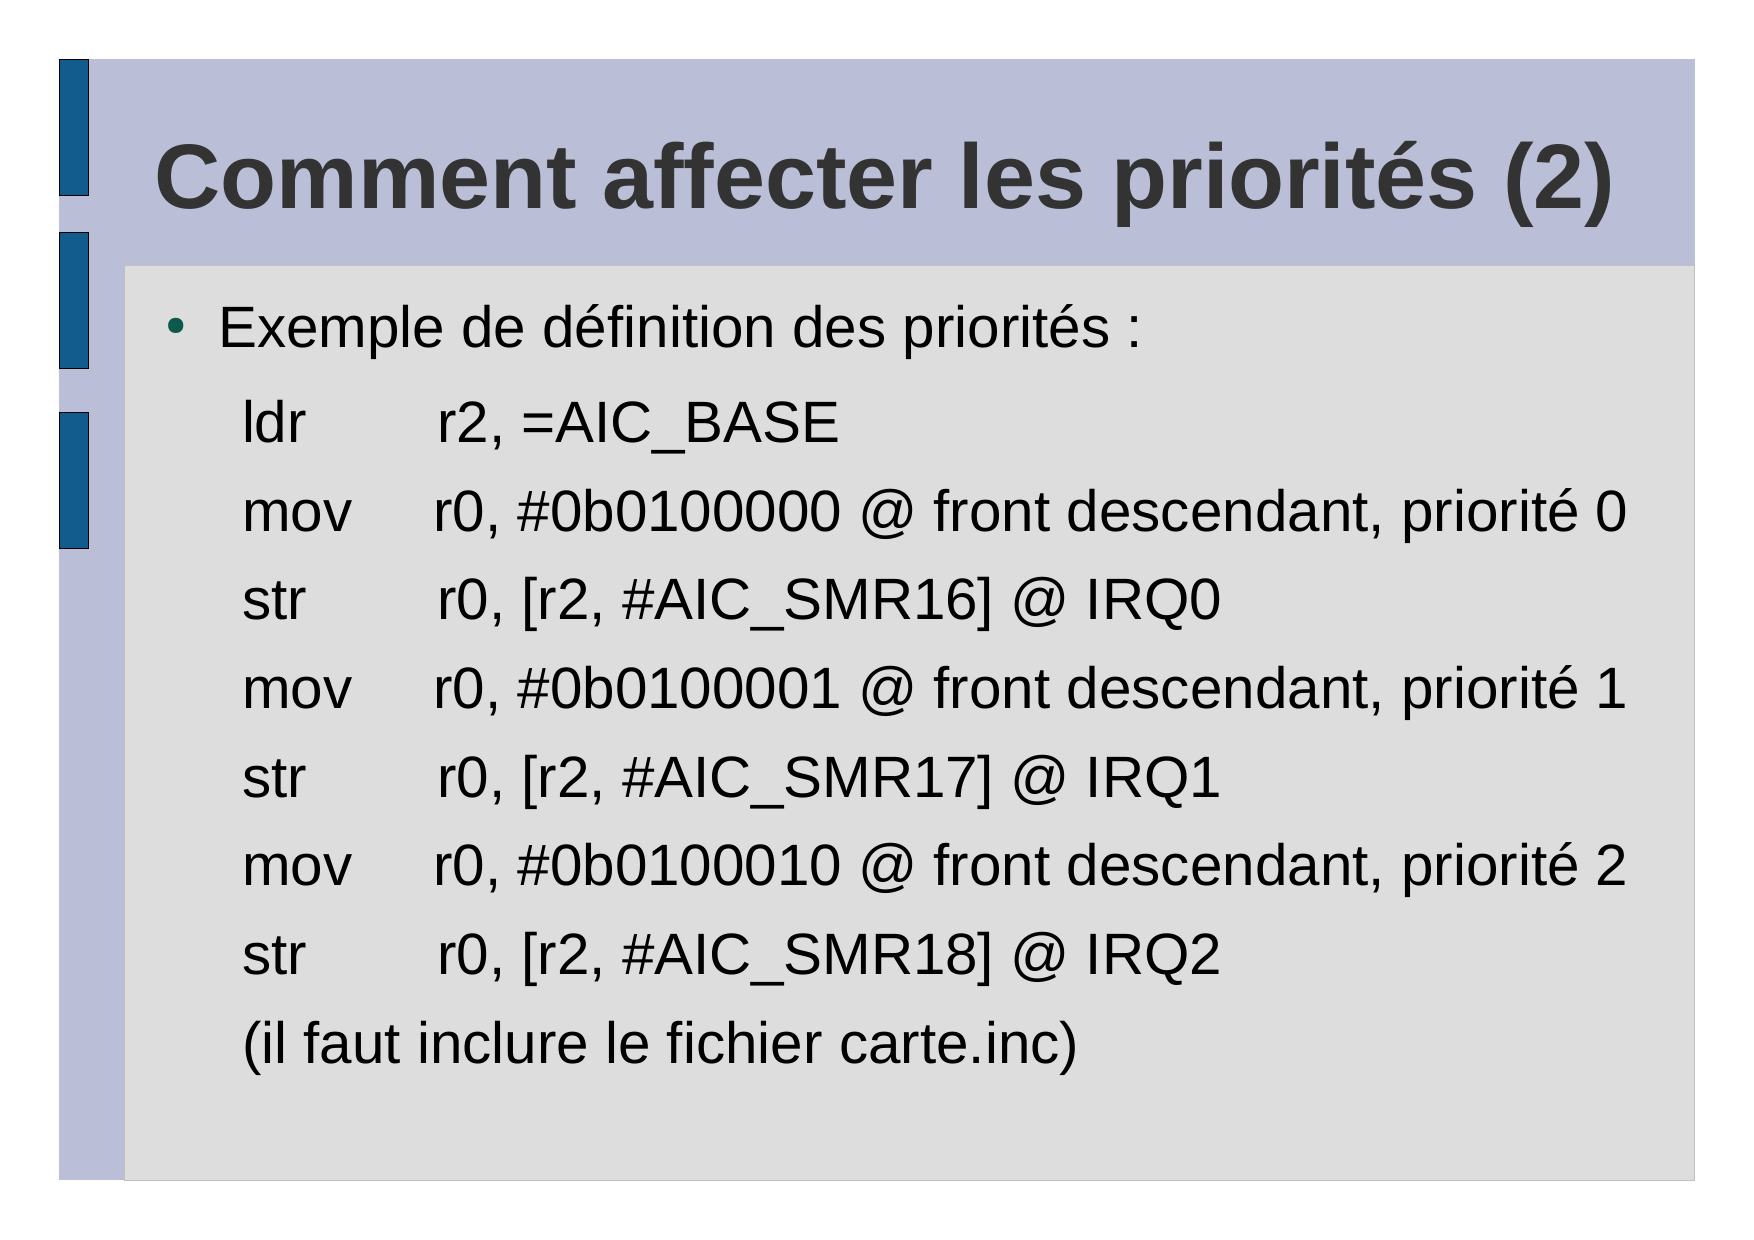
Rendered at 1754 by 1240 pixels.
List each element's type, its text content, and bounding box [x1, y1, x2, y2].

title Comment affecter les priorités (2) [118, 88, 1654, 266]
list Exemple de définition des priorités : ldr r2, =AIC_BASE mov r0, #0b0100000 @ front descendant, priorité 0 str r0, [r2, #AIC_SMR16] @ IRQ0 mov r0, #0b0100001 @ front descendant, priorité 1 str r0, [r2, #AIC_SMR17] @ IRQ1 mov r0, #0b0100010 @ front descendant, priorité 2 str r0, [r2, #AIC_SMR18] @ IRQ2 (il faut inclure le fichier carte.inc) [147, 295, 1654, 1181]
